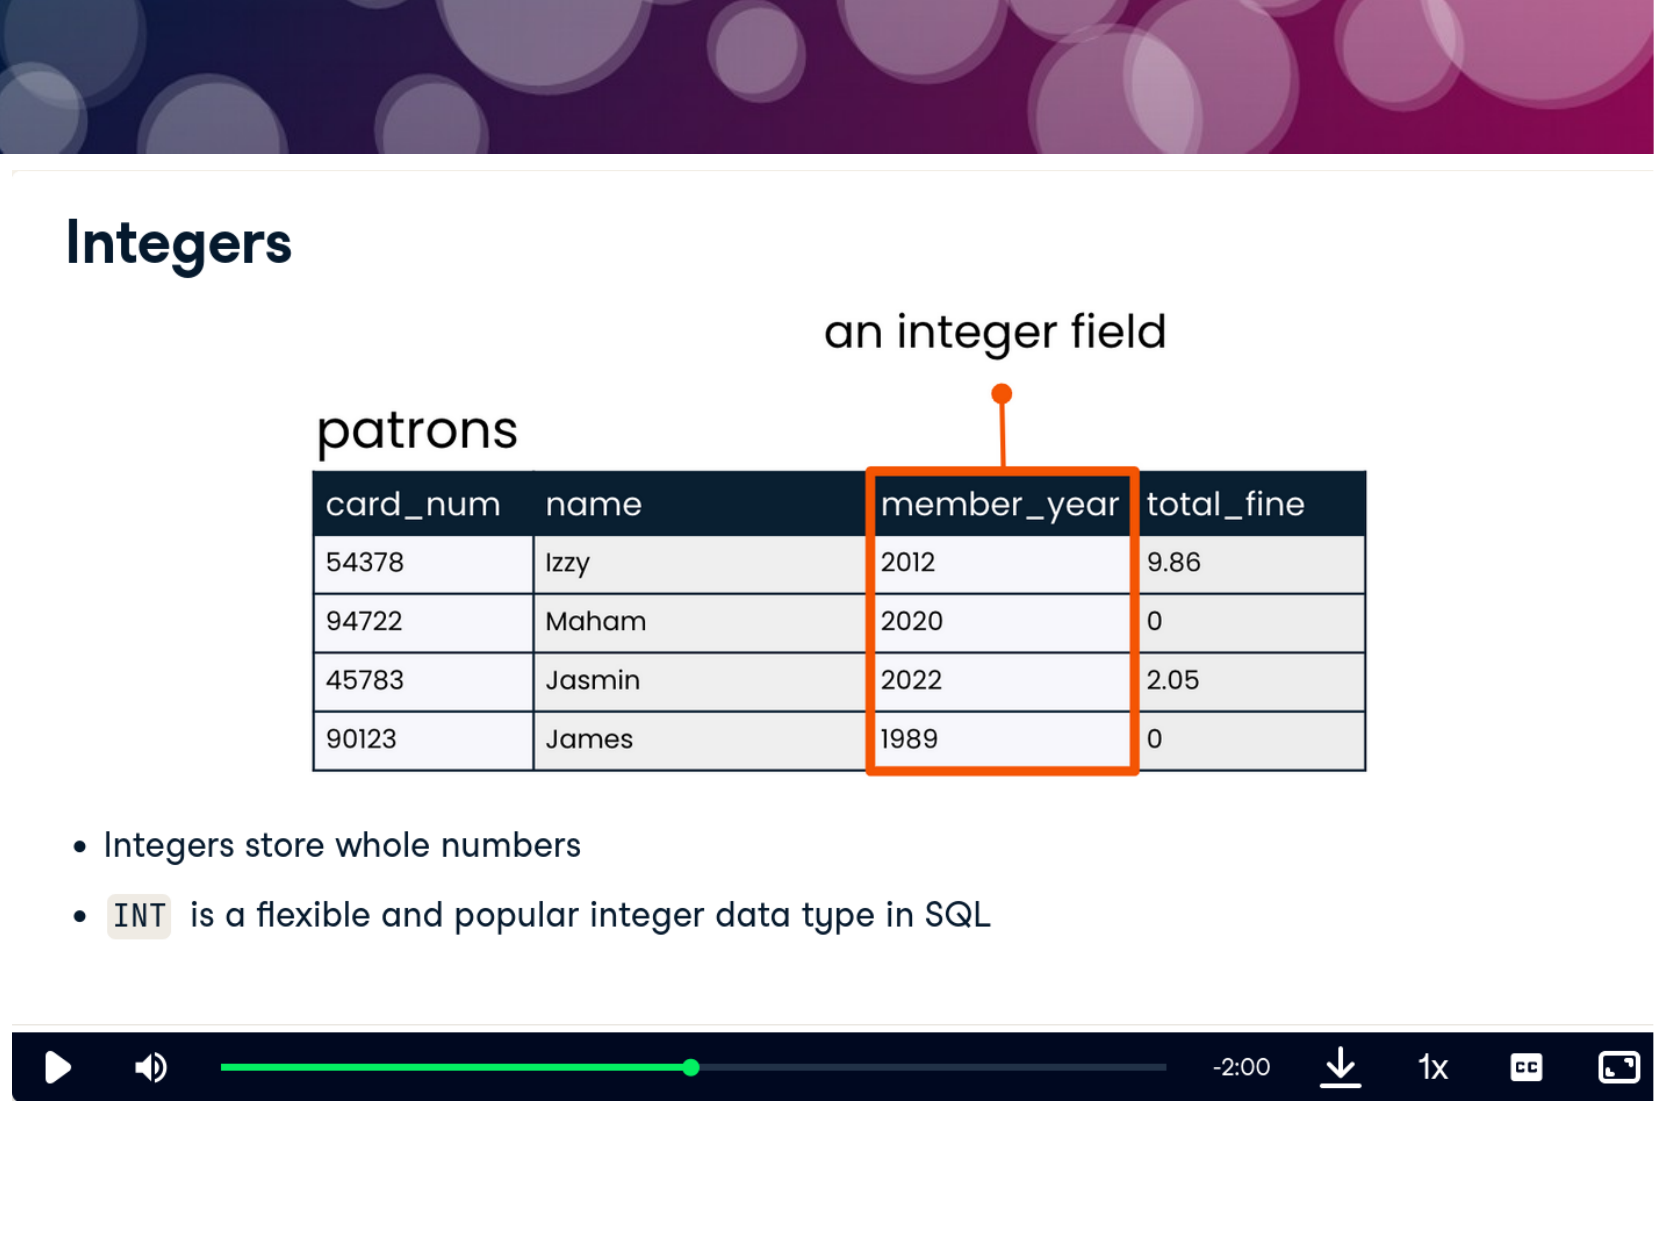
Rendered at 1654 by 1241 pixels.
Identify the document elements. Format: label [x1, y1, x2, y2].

picture [0, 0, 1654, 154]
picture [12, 170, 1654, 1101]
